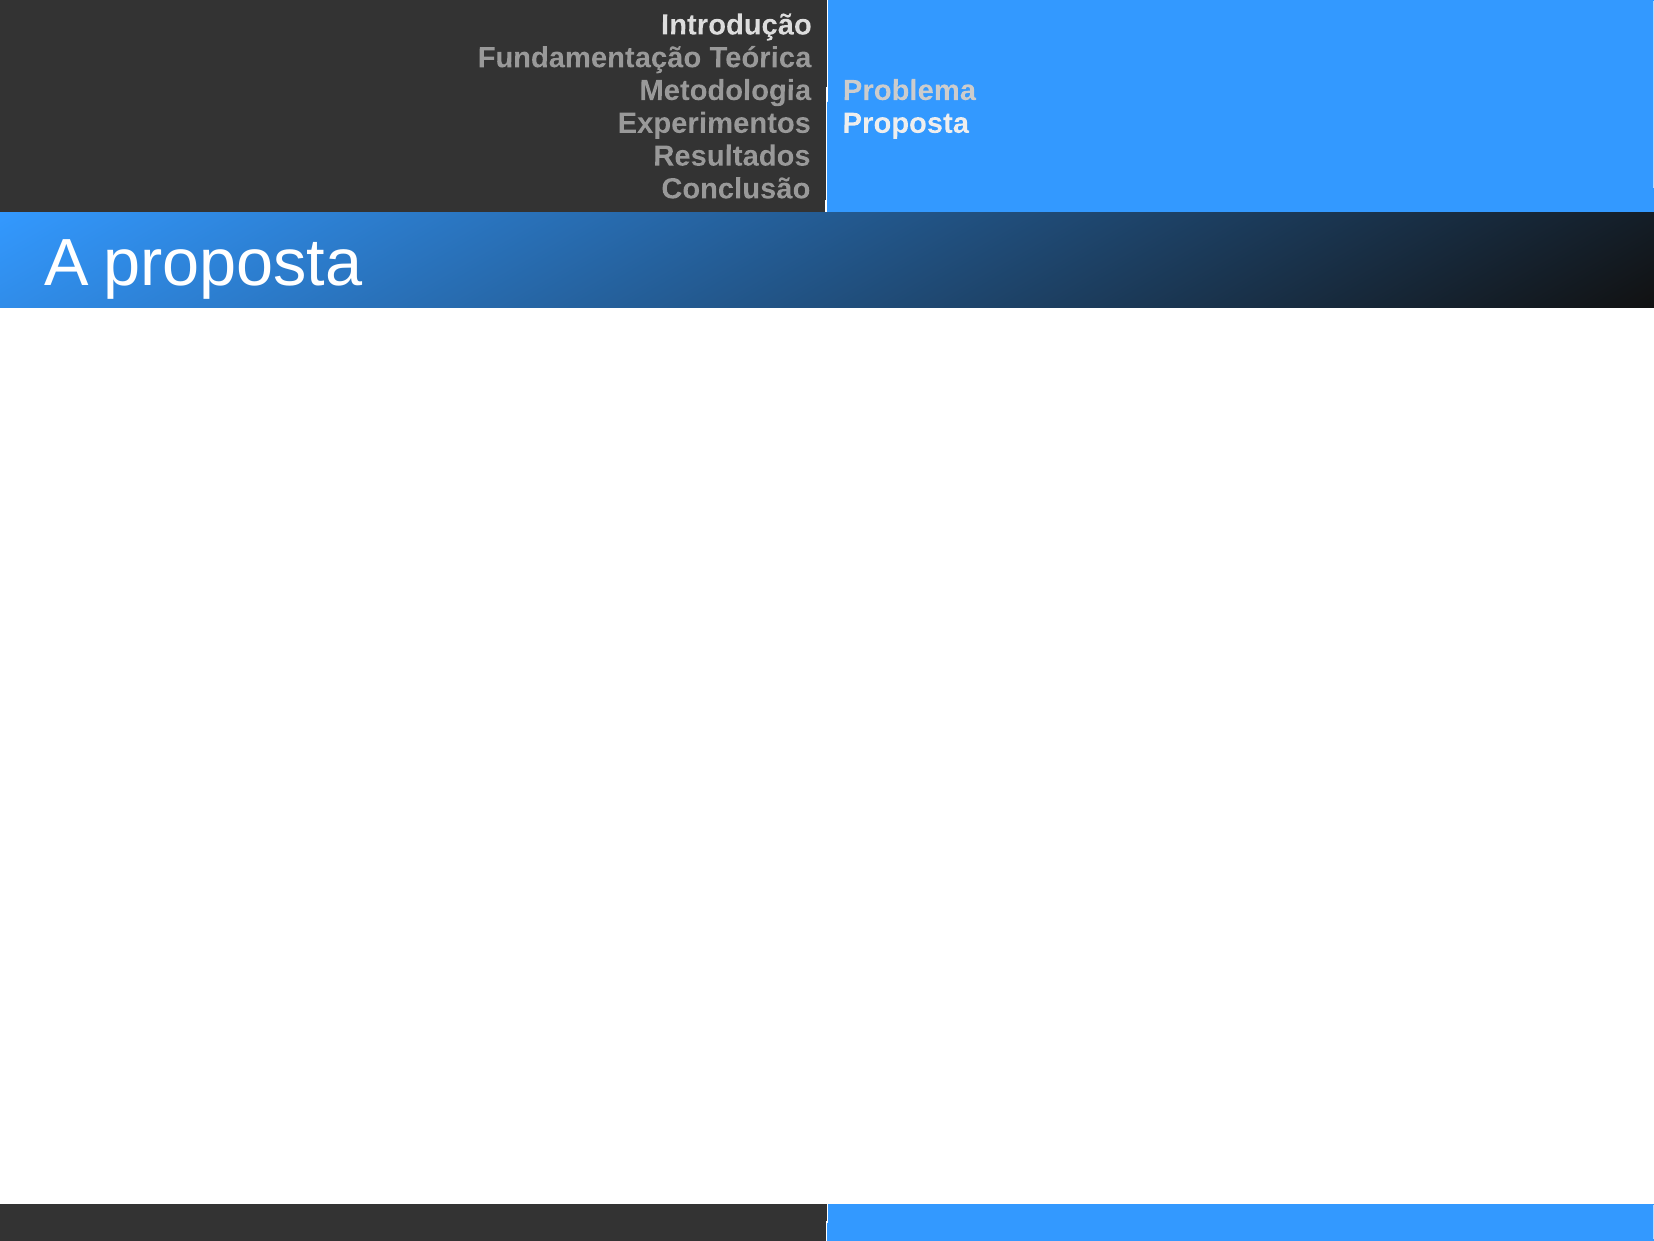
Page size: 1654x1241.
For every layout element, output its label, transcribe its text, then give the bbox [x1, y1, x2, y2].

text_box Introdução Fundamentação Teórica Metodologia Experimentos Resultados Conclusão [0, 0, 827, 212]
text_box A proposta [0, 212, 1654, 308]
text_box Problema Proposta [827, 0, 1654, 212]
text_box [827, 1204, 1654, 1241]
text_box [0, 1204, 827, 1241]
